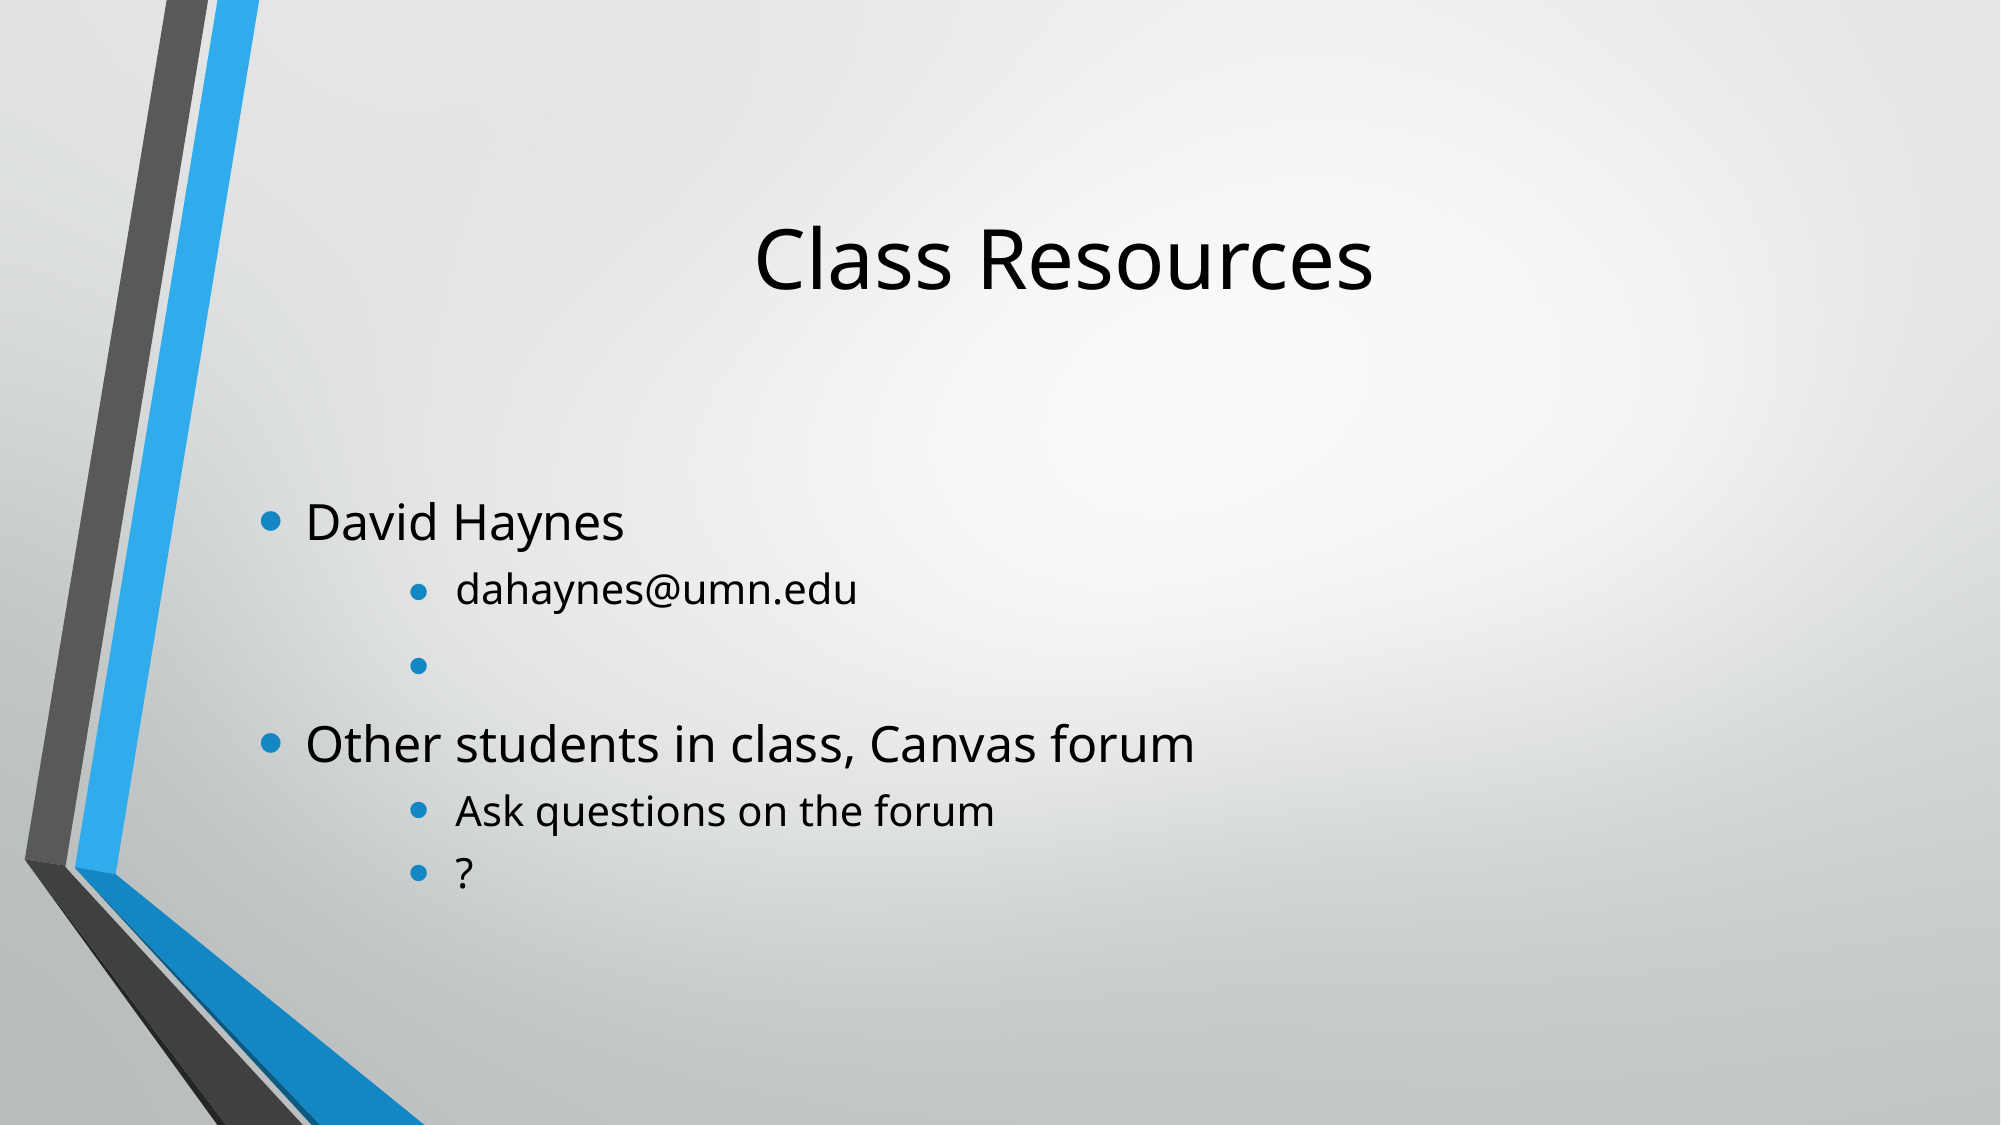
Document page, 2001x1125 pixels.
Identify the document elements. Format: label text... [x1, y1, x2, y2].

title Class Resources [243, 112, 1887, 400]
list David Haynes dahaynes@umn.edu Other students in class, Canvas forum Ask questions on the forum ? [243, 437, 1887, 950]
